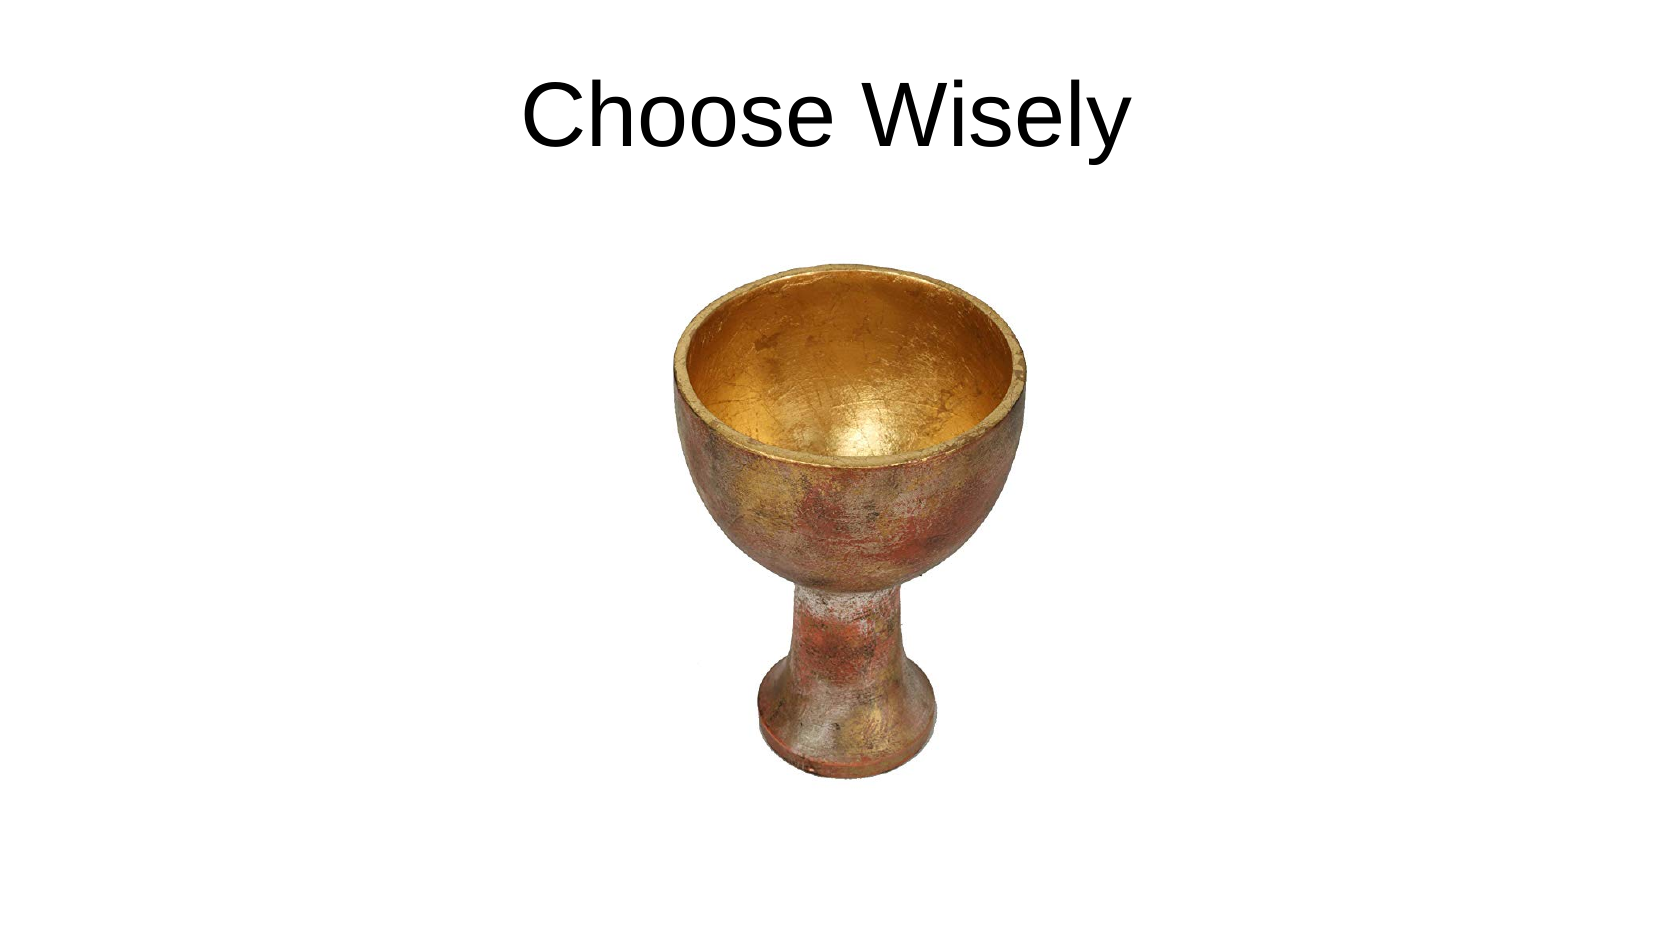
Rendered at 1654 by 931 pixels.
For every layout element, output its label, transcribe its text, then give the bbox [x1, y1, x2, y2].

picture [557, 252, 1097, 793]
title Choose Wisely [82, 37, 1571, 193]
